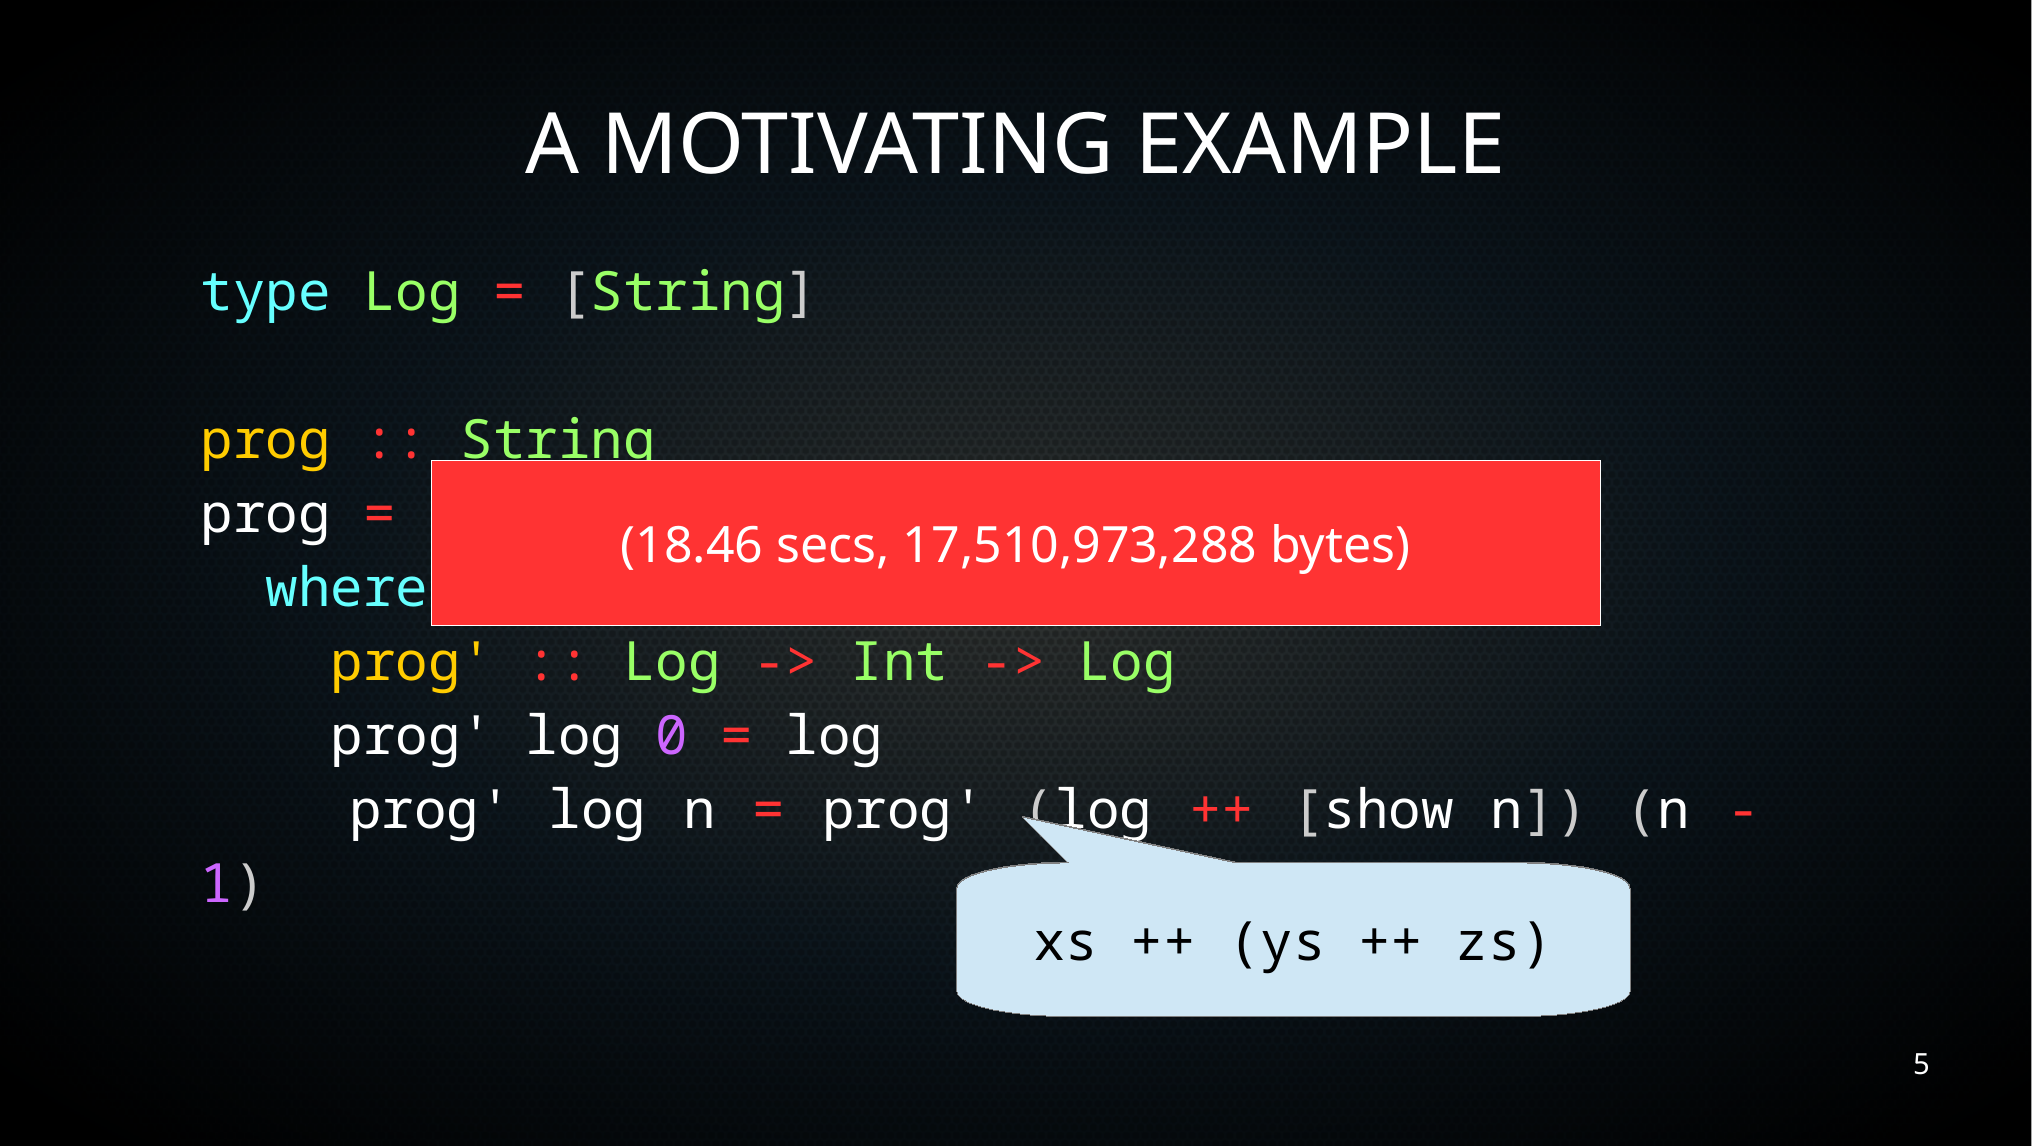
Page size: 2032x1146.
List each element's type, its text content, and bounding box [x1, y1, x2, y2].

picture [0, 0, 2032, 1146]
title A MOTIVATING EXAMPLE [101, 45, 1930, 237]
text_box (18.46 secs, 17,510,973,288 bytes) [431, 460, 1601, 626]
subtitle type Log = [String] prog :: String prog = last (prog' [] 20000) where prog' :: Log -> Int -> Log prog' log 0 = log prog' log n = prog' (log ++ [show n]) (n - 1) [200, 324, 1760, 846]
text_box xs ++ (ys ++ zs) [956, 816, 1631, 1017]
